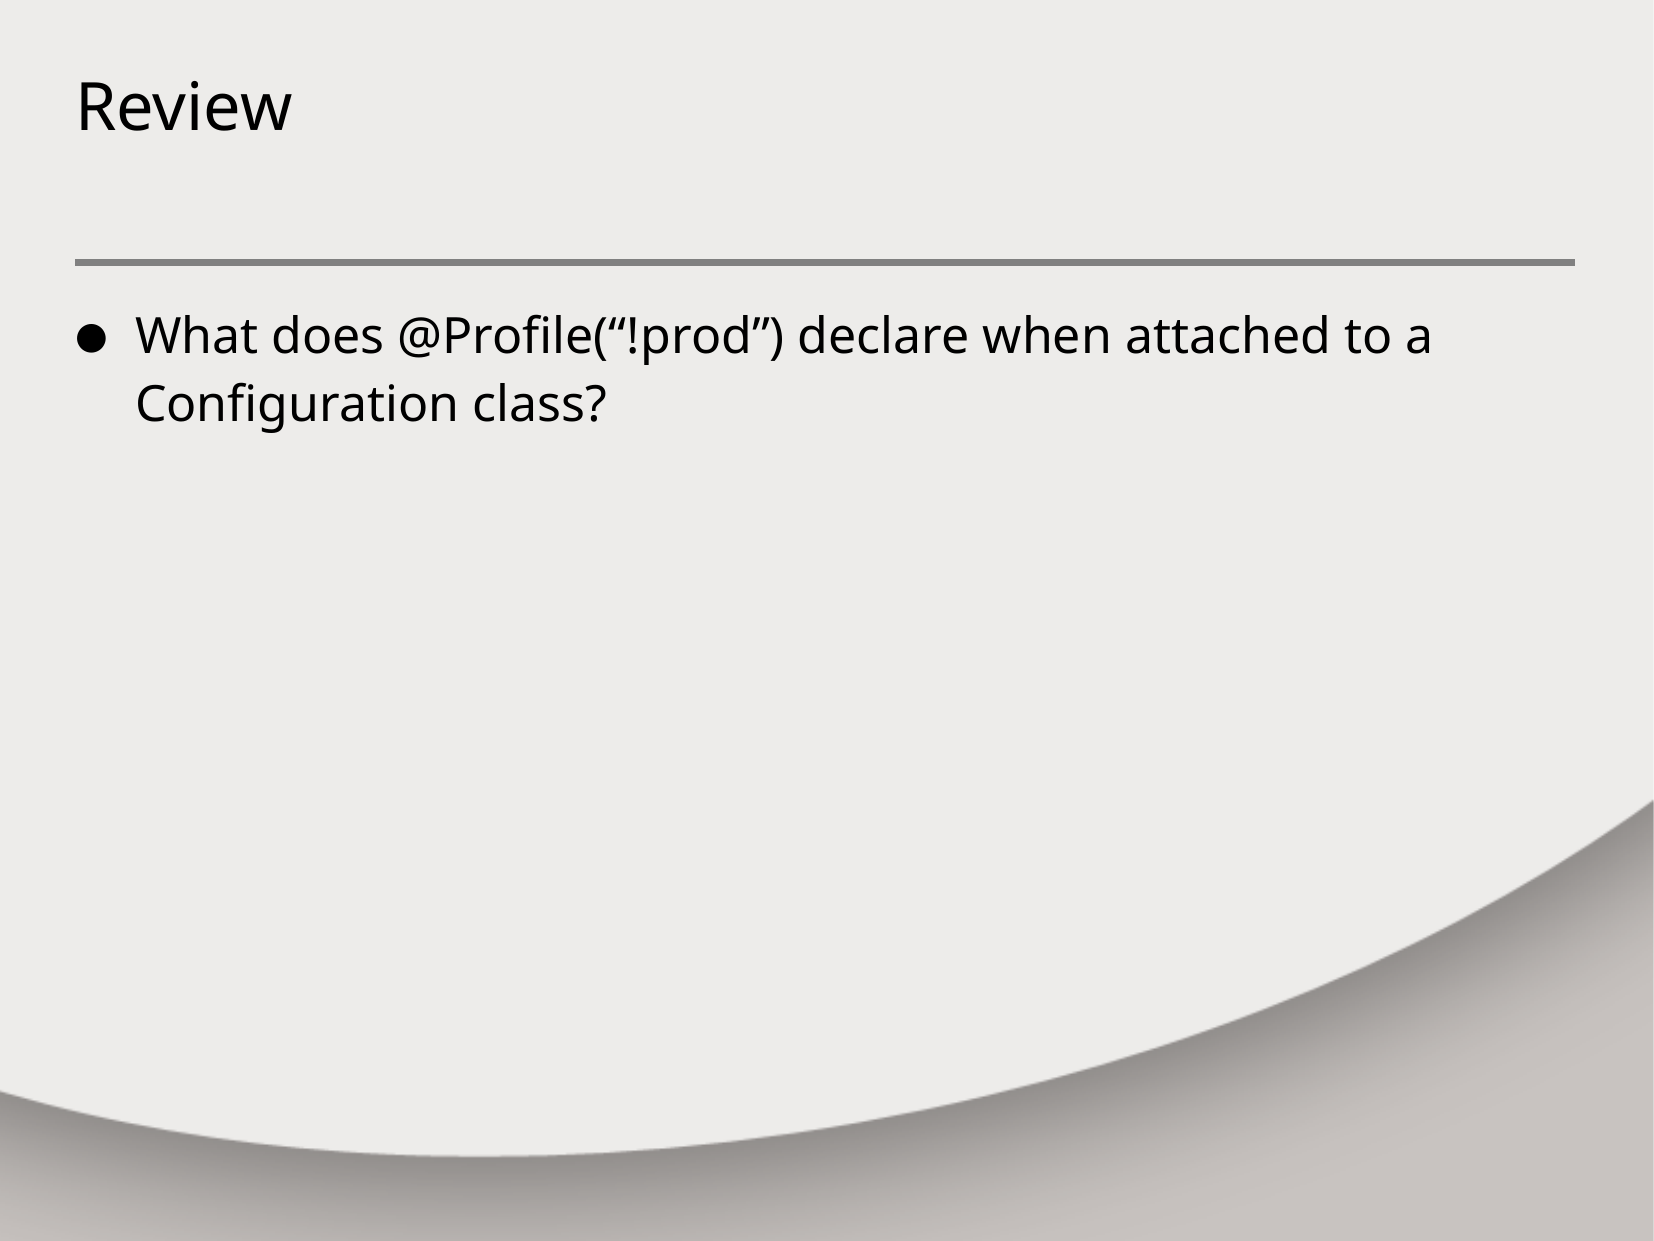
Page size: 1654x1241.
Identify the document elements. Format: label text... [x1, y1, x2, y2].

title Review [75, 75, 1576, 226]
picture [0, 0, 1654, 1241]
list What does @Profile(“!prod”) declare when attached to a Configuration class? [75, 300, 1576, 1163]
